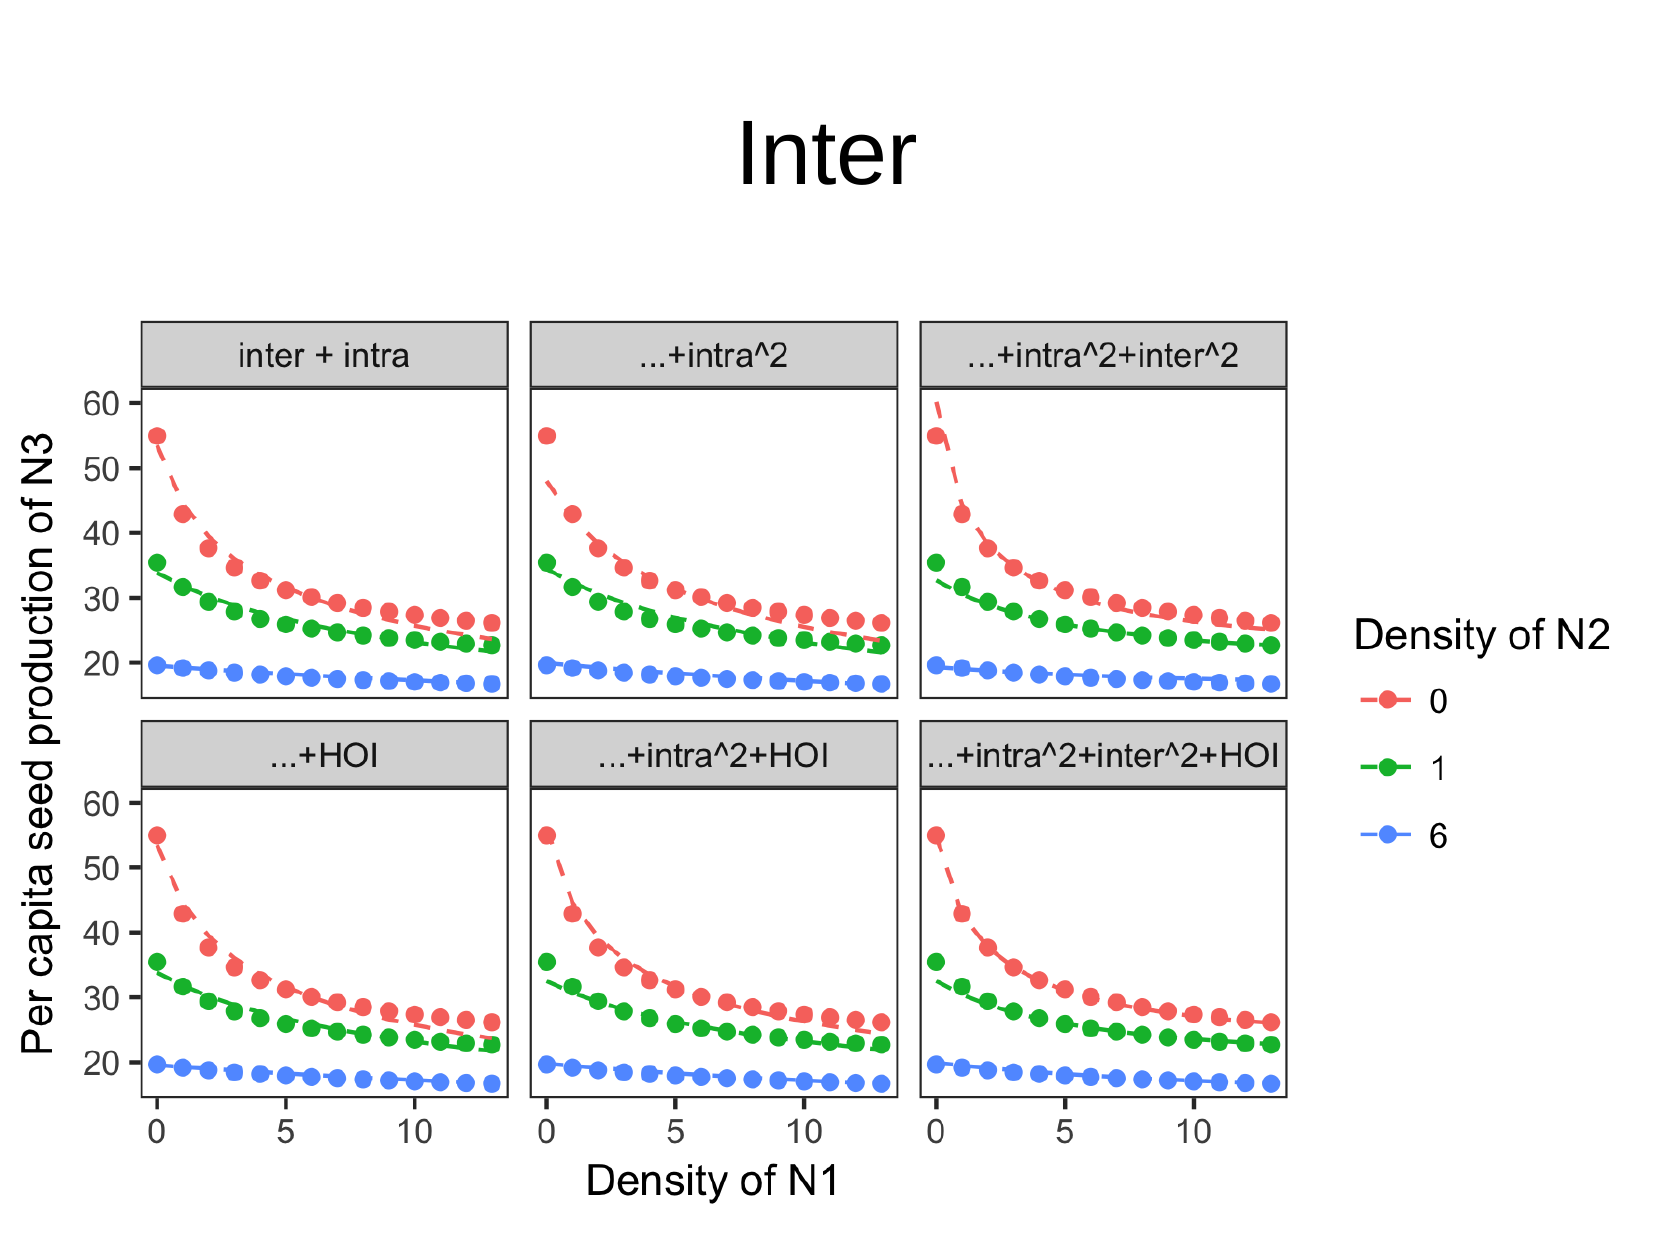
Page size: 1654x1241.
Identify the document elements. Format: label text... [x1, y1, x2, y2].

picture [0, 299, 1654, 1225]
title Inter [82, 49, 1571, 257]
